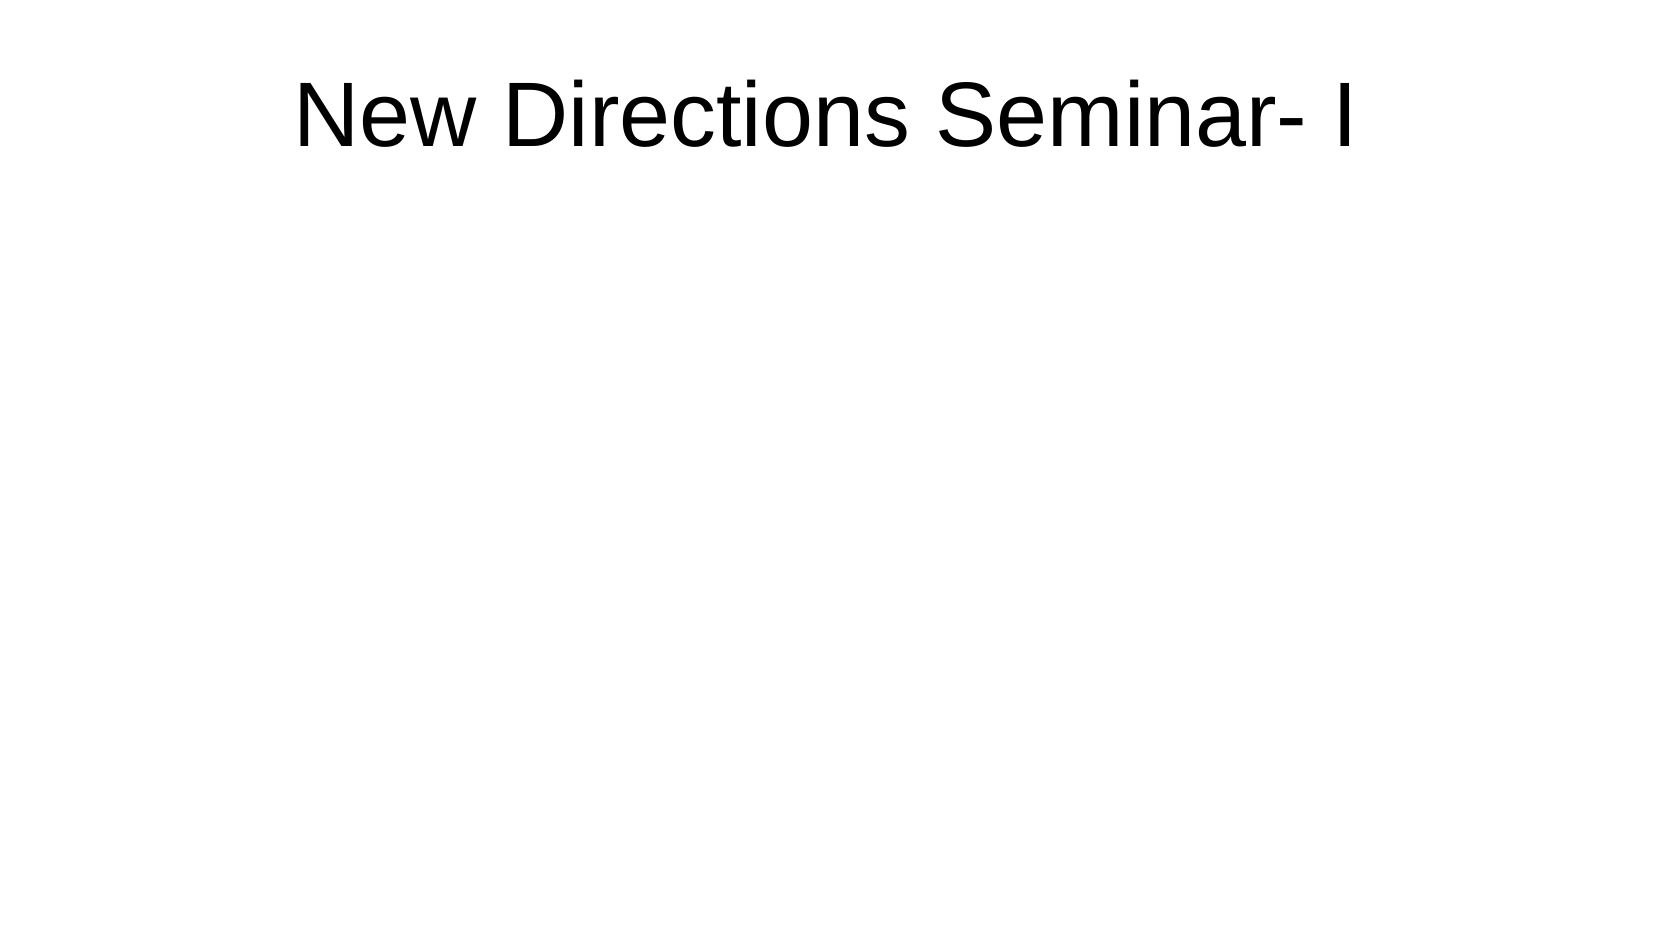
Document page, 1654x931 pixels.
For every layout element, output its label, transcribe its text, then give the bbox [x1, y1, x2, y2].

title New Directions Seminar- I [82, 37, 1571, 193]
